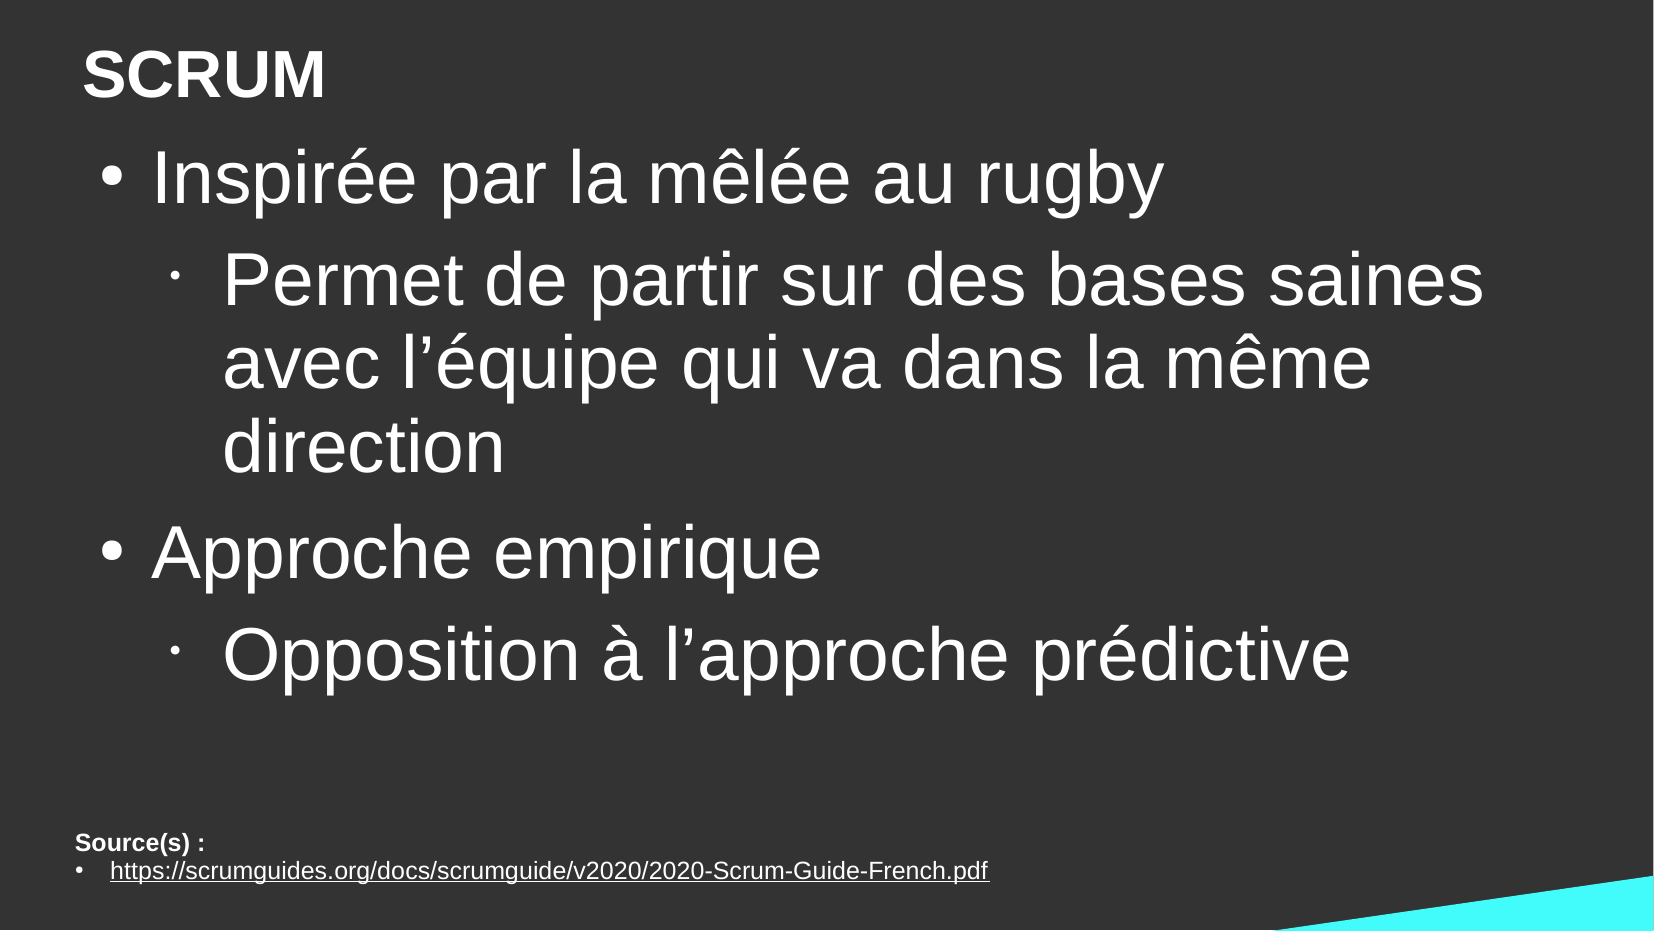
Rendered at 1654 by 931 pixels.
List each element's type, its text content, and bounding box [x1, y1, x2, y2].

text_box [1270, 875, 1654, 931]
list Inspirée par la mêlée au rugby Permet de partir sur des bases saines avec l’équipe qui va dans la même direction Approche empirique Opposition à l’approche prédictive [80, 135, 1620, 777]
text_box Source(s) : https://scrumguides.org/docs/scrumguide/v2020/2020-Scrum-Guide-French.pdf [60, 821, 1546, 921]
title SCRUM [82, 37, 1571, 122]
